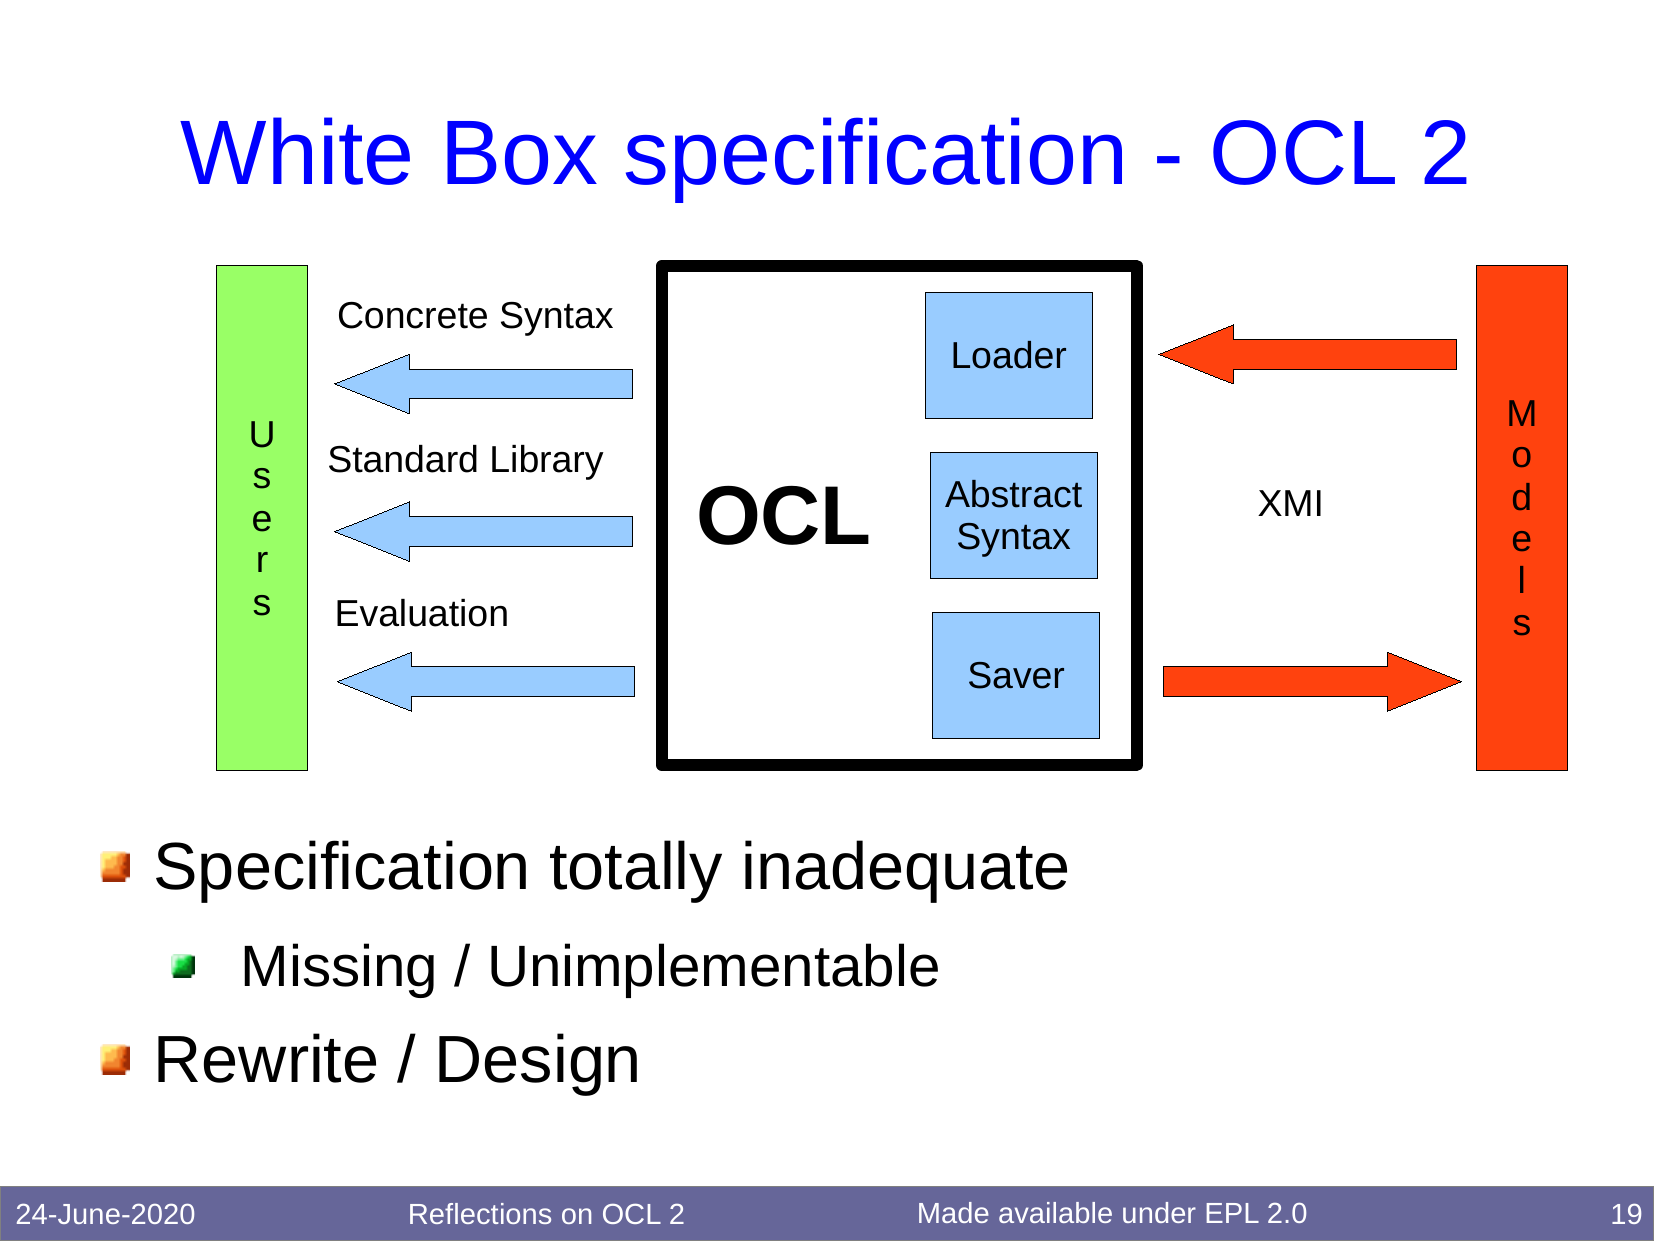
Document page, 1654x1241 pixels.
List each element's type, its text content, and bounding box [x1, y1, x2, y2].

text_box Loader [925, 292, 1093, 419]
text_box Standard Library [312, 430, 650, 488]
text_box M o d e l s [1476, 265, 1568, 474]
text_box [334, 501, 633, 562]
text_box U s e r s [216, 265, 308, 771]
text_box [1158, 324, 1457, 384]
text_box OCL [661, 265, 1137, 766]
text_box Evaluation [319, 585, 657, 643]
title White Box specification - OCL 2 [82, 49, 1571, 257]
text_box M o d e l s [1476, 532, 1568, 771]
text_box Abstract Syntax [930, 452, 1098, 579]
text_box XMI [1242, 474, 1580, 532]
text_box Concrete Syntax [322, 287, 660, 345]
text_box [1163, 652, 1462, 712]
list Specification totally inadequate Missing / Unimplementable Rewrite / Design [82, 829, 1571, 1109]
text_box [334, 354, 633, 414]
text_box Saver [932, 612, 1100, 739]
text_box [337, 652, 635, 712]
